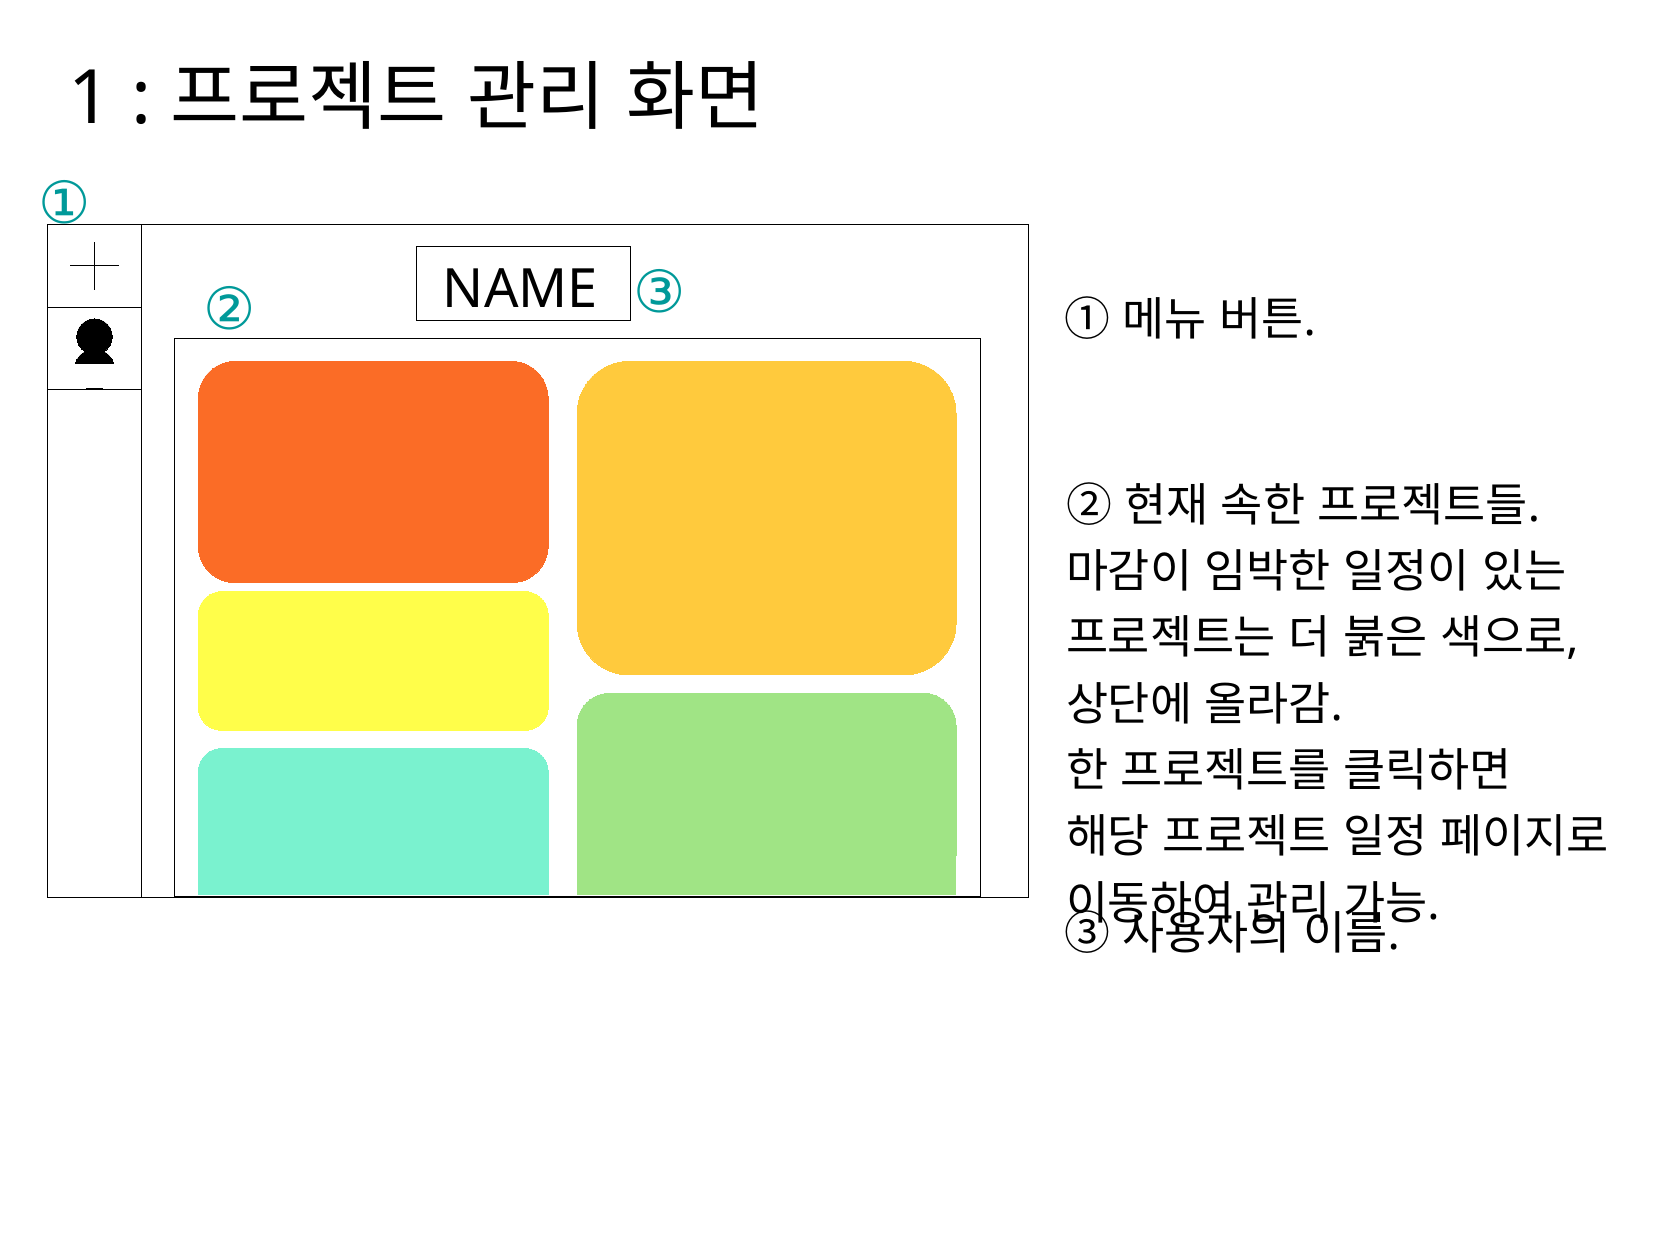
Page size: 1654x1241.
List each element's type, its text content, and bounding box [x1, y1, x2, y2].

text_box ① [23, 154, 131, 237]
text_box ① 메뉴 버튼. [1049, 274, 1654, 343]
text_box ③ [618, 243, 689, 326]
text_box NAME [428, 242, 633, 322]
text_box ② [188, 260, 259, 343]
text_box [47, 224, 141, 307]
text_box ② 현재 속한 프로젝트들. 마감이 임박한 일정이 있는 프로젝트는 더 붉은 색으로, 상단에 올라감. 한 프로젝트를 클릭하면 해당 프로젝트 일정 페이지로 이동하여 관리 가능. [1051, 460, 1654, 847]
text_box [47, 308, 141, 898]
text_box 1 : 프로젝트 관리 화면 [53, 28, 1205, 130]
text_box [142, 224, 1029, 898]
text_box ③ 사용자의 이름. [1049, 888, 1654, 957]
